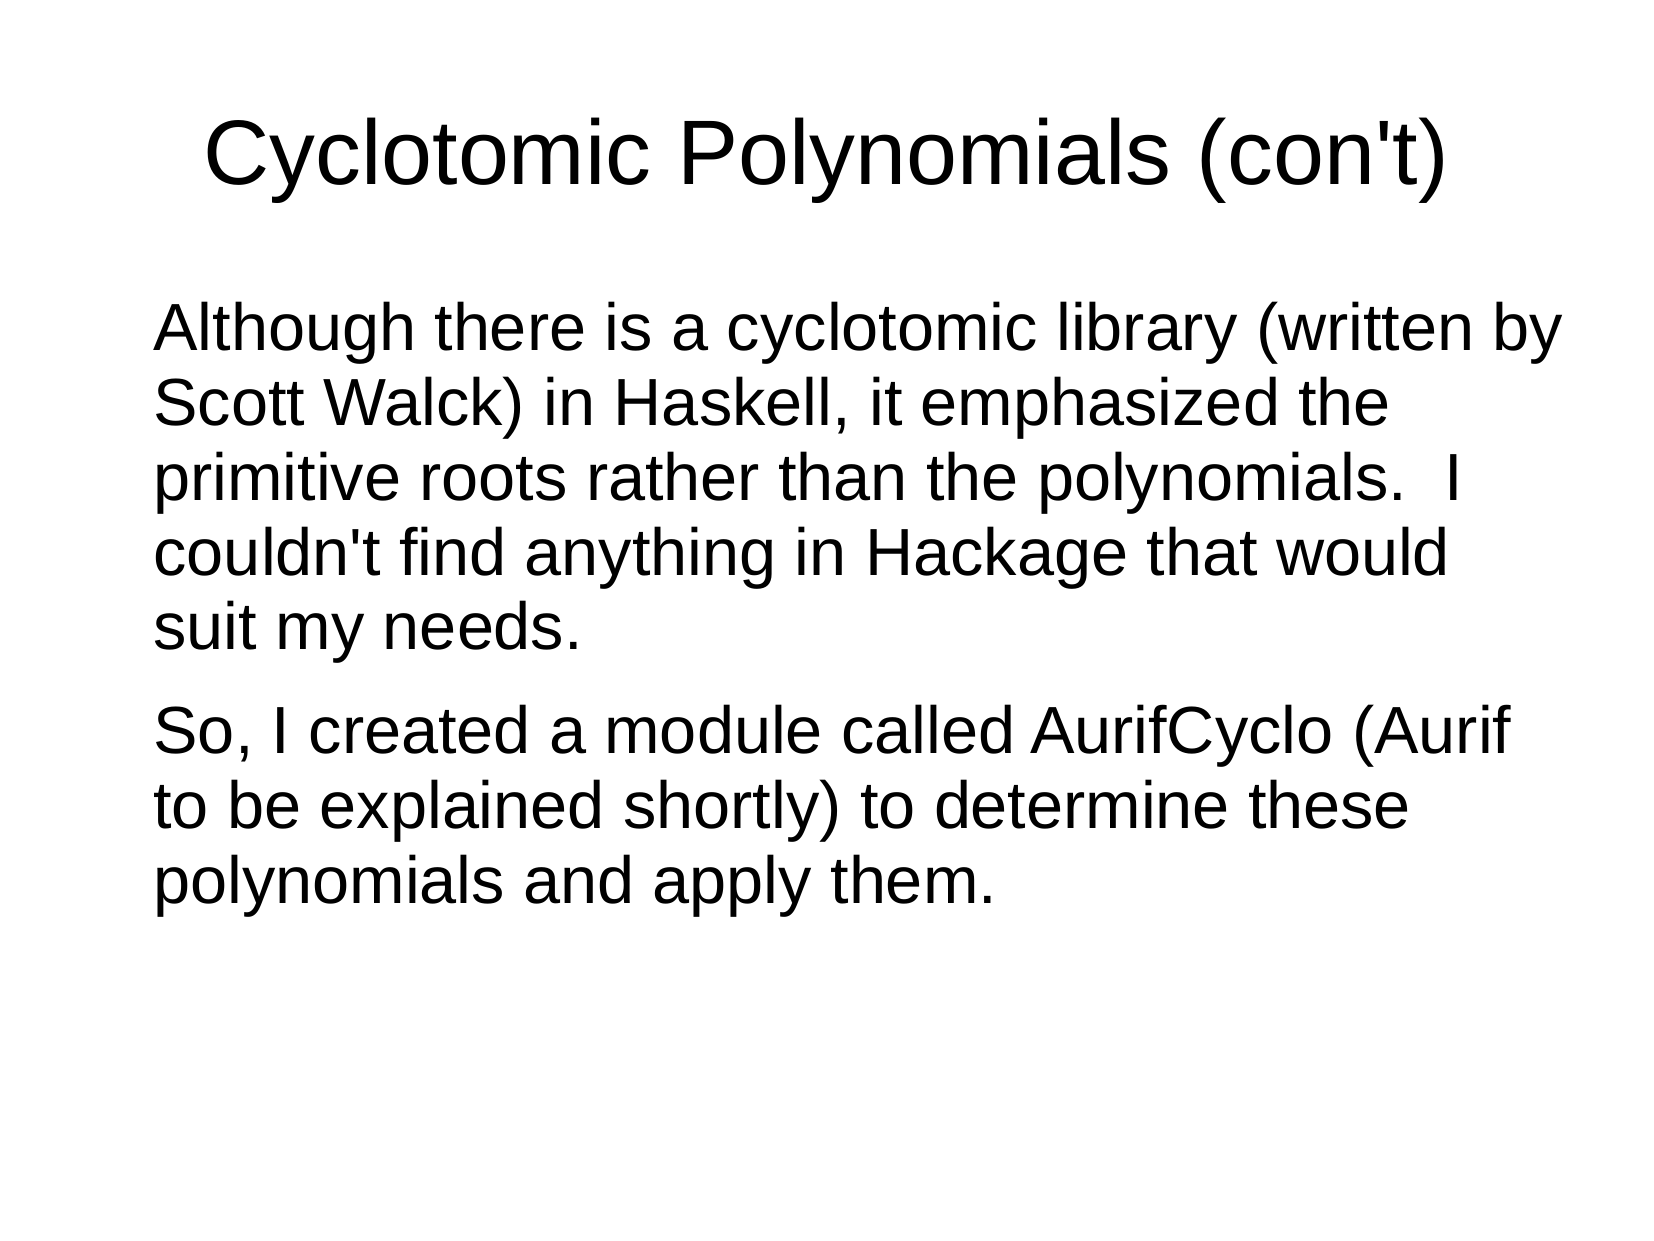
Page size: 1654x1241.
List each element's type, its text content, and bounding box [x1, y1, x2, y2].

title Cyclotomic Polynomials (con't) [82, 49, 1571, 257]
list Although there is a cyclotomic library (written by Scott Walck) in Haskell, it emphasized the primitive roots rather than the polynomials. I couldn't find anything in Hackage that would suit my needs. So, I created a module called AurifCyclo (Aurif to be explained shortly) to determine these polynomials and apply them. [82, 290, 1571, 1010]
